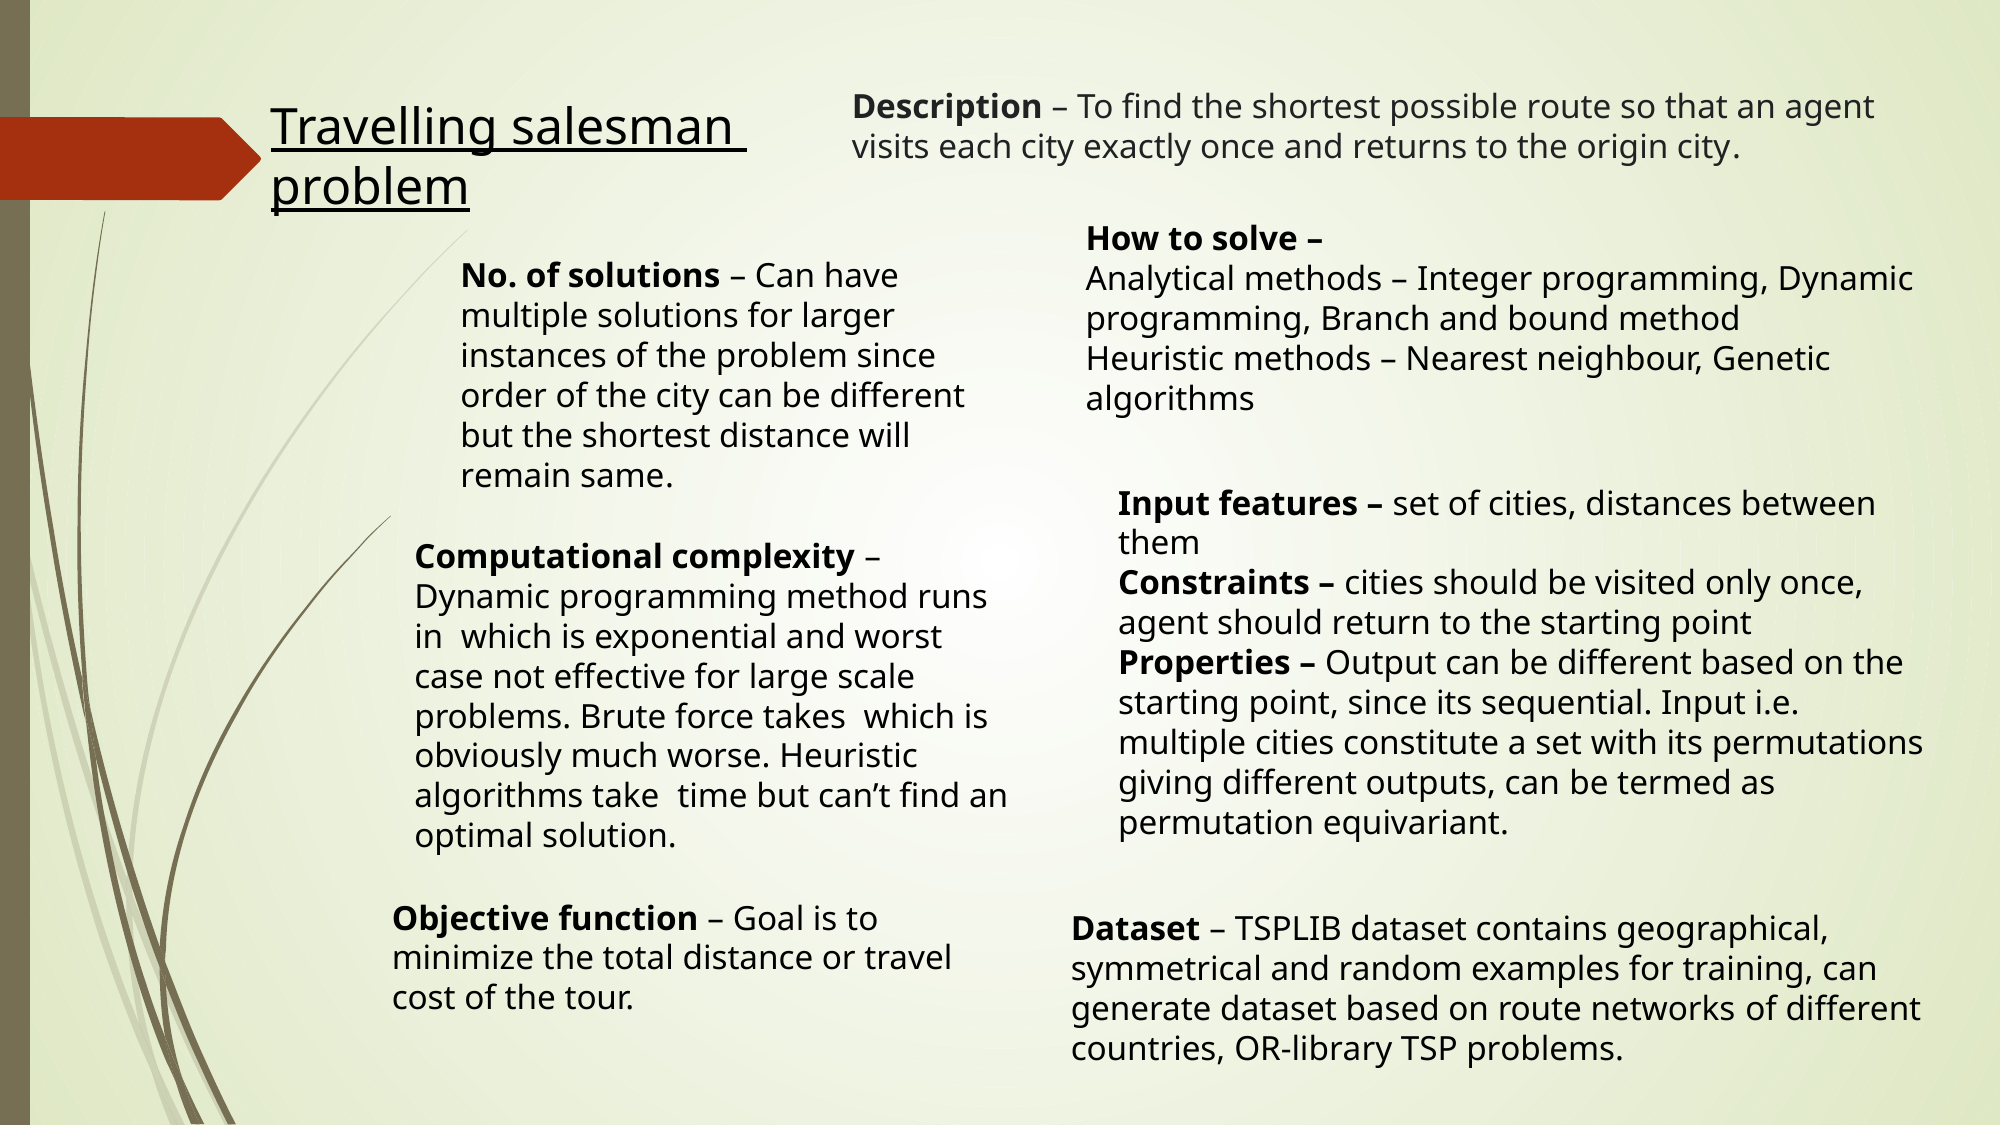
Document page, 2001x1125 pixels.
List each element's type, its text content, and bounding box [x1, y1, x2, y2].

text_box Dataset – TSPLIB dataset contains geographical, symmetrical and random examples for training, can generate dataset based on route networks of different countries, OR-library TSP problems. [1055, 900, 2000, 1077]
text_box Objective function – Goal is to minimize the total distance or travel cost of the tour. [376, 889, 988, 1026]
text_box How to solve – Analytical methods – Integer programming, Dynamic programming, Branch and bound method Heuristic methods – Nearest neighbour, Genetic algorithms [1070, 210, 1968, 428]
text_box Input features – set of cities, distances between them Constraints – cities should be visited only once, agent should return to the starting point Properties – Output can be different based on the starting point, since its sequential. Input i.e. multiple cities constitute a set with its permutations giving different outputs, can be termed as permutation equivariant. [1103, 474, 1949, 853]
text_box Travelling salesman problem [255, 87, 1082, 224]
text_box No. of solutions – Can have multiple solutions for larger instances of the problem since order of the city can be different but the shortest distance will remain same. [445, 246, 1035, 505]
text_box Computational complexity – Dynamic programming method runs in which is exponential and worst case not effective for large scale problems. Brute force takes which is obviously much worse. Heuristic algorithms take time but can’t find an optimal solution. [399, 527, 1032, 866]
text_box Description – To find the shortest possible route so that an agent visits each city exactly once and returns to the origin city. [836, 78, 1930, 175]
